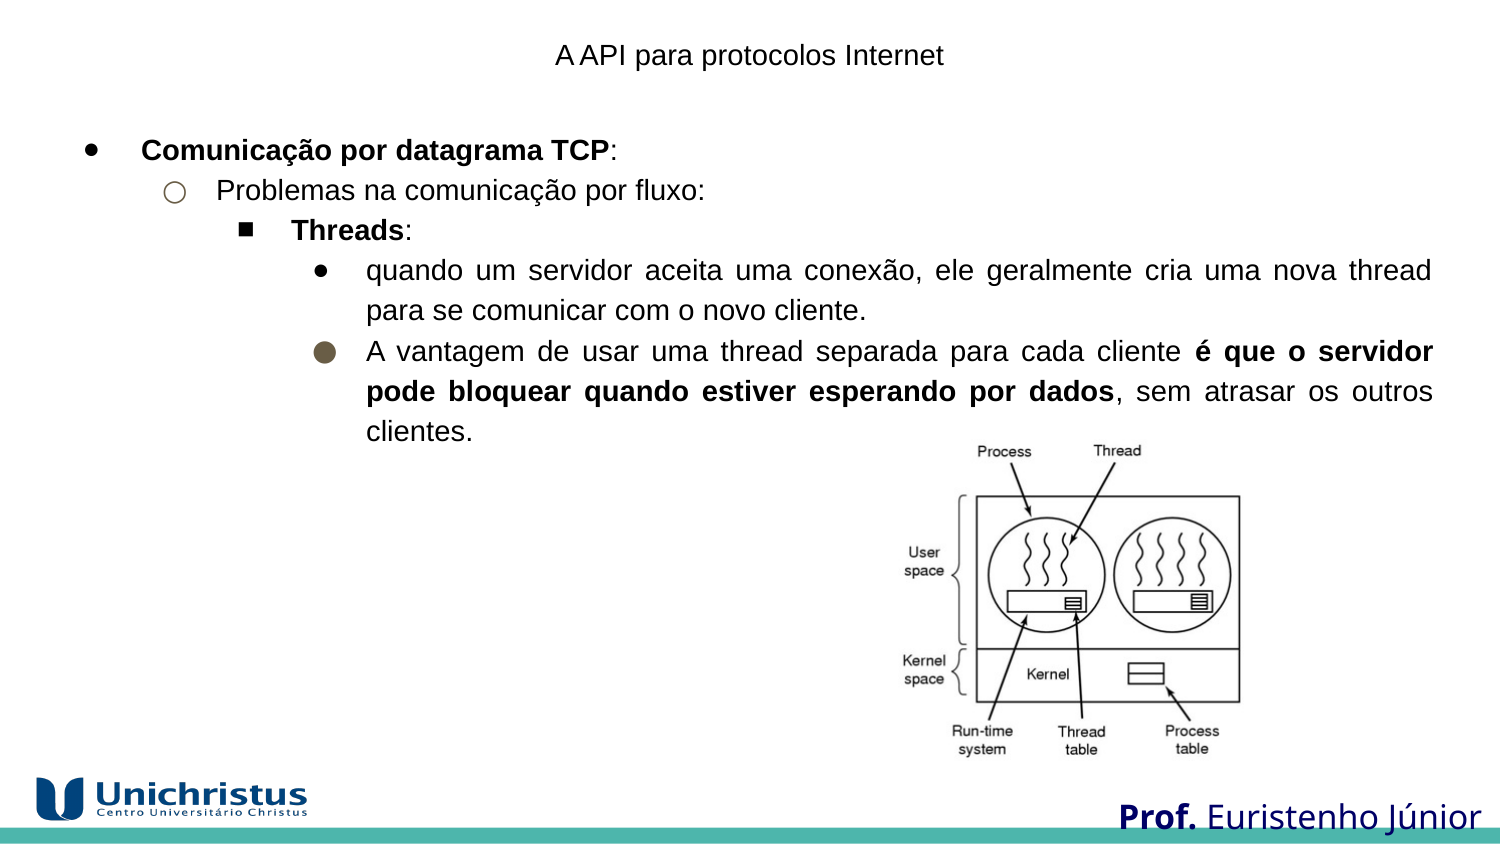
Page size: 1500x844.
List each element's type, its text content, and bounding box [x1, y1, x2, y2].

title A API para protocolos Internet [51, 20, 1449, 110]
picture [866, 431, 1268, 779]
picture [32, 775, 311, 822]
list Comunicação por datagrama TCP: Problemas na comunicação por fluxo: Threads: quando um servidor aceita uma conexão, ele geralmente cria uma nova thread para se comunicar com o novo cliente. A vantagem de usar uma thread separada para cada cliente é que o servidor pode bloquear quando estiver esperando por dados, sem atrasar os outros clientes. [51, 110, 1449, 709]
